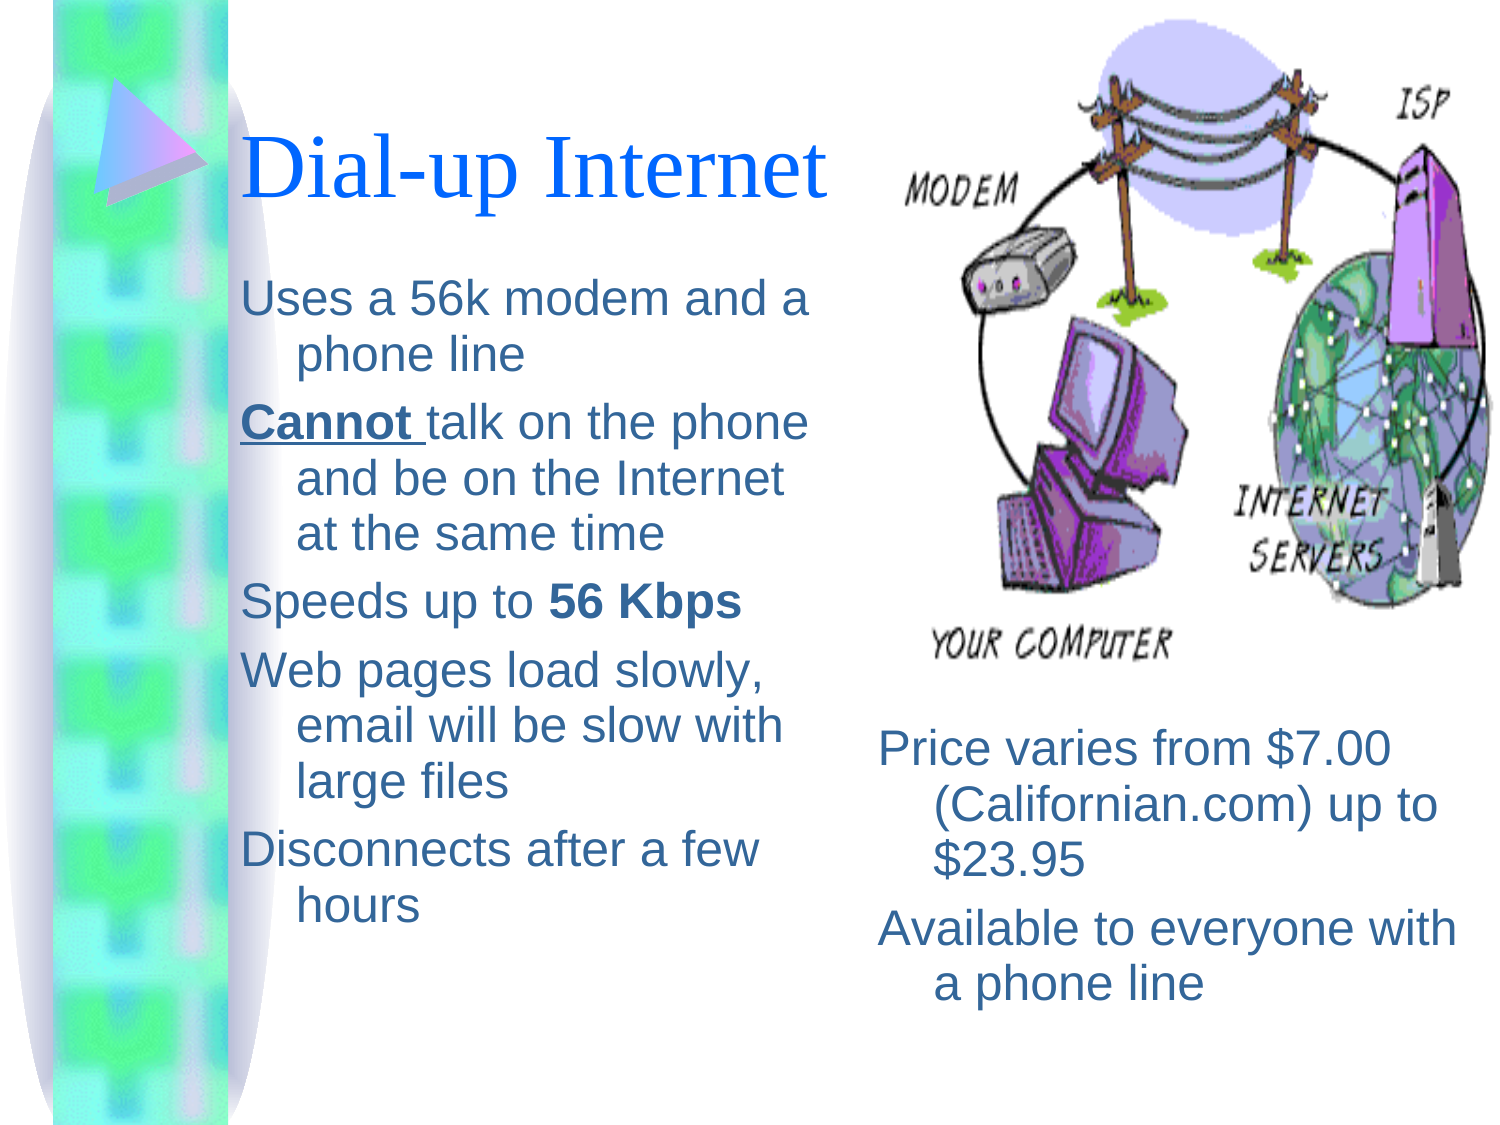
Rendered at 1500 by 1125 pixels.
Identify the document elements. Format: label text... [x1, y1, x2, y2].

list Price varies from $7.00 (Californian.com) up to $23.95 Available to everyone with a phone line [862, 712, 1488, 1125]
title Dial-up Internet [225, 37, 900, 225]
picture [900, 0, 1500, 676]
picture [53, 0, 229, 1125]
list Uses a 56k modem and a phone line Cannot talk on the phone and be on the Internet at the same time Speeds up to 56 Kbps Web pages load slowly, email will be slow with large files Disconnects after a few hours [224, 262, 850, 1125]
